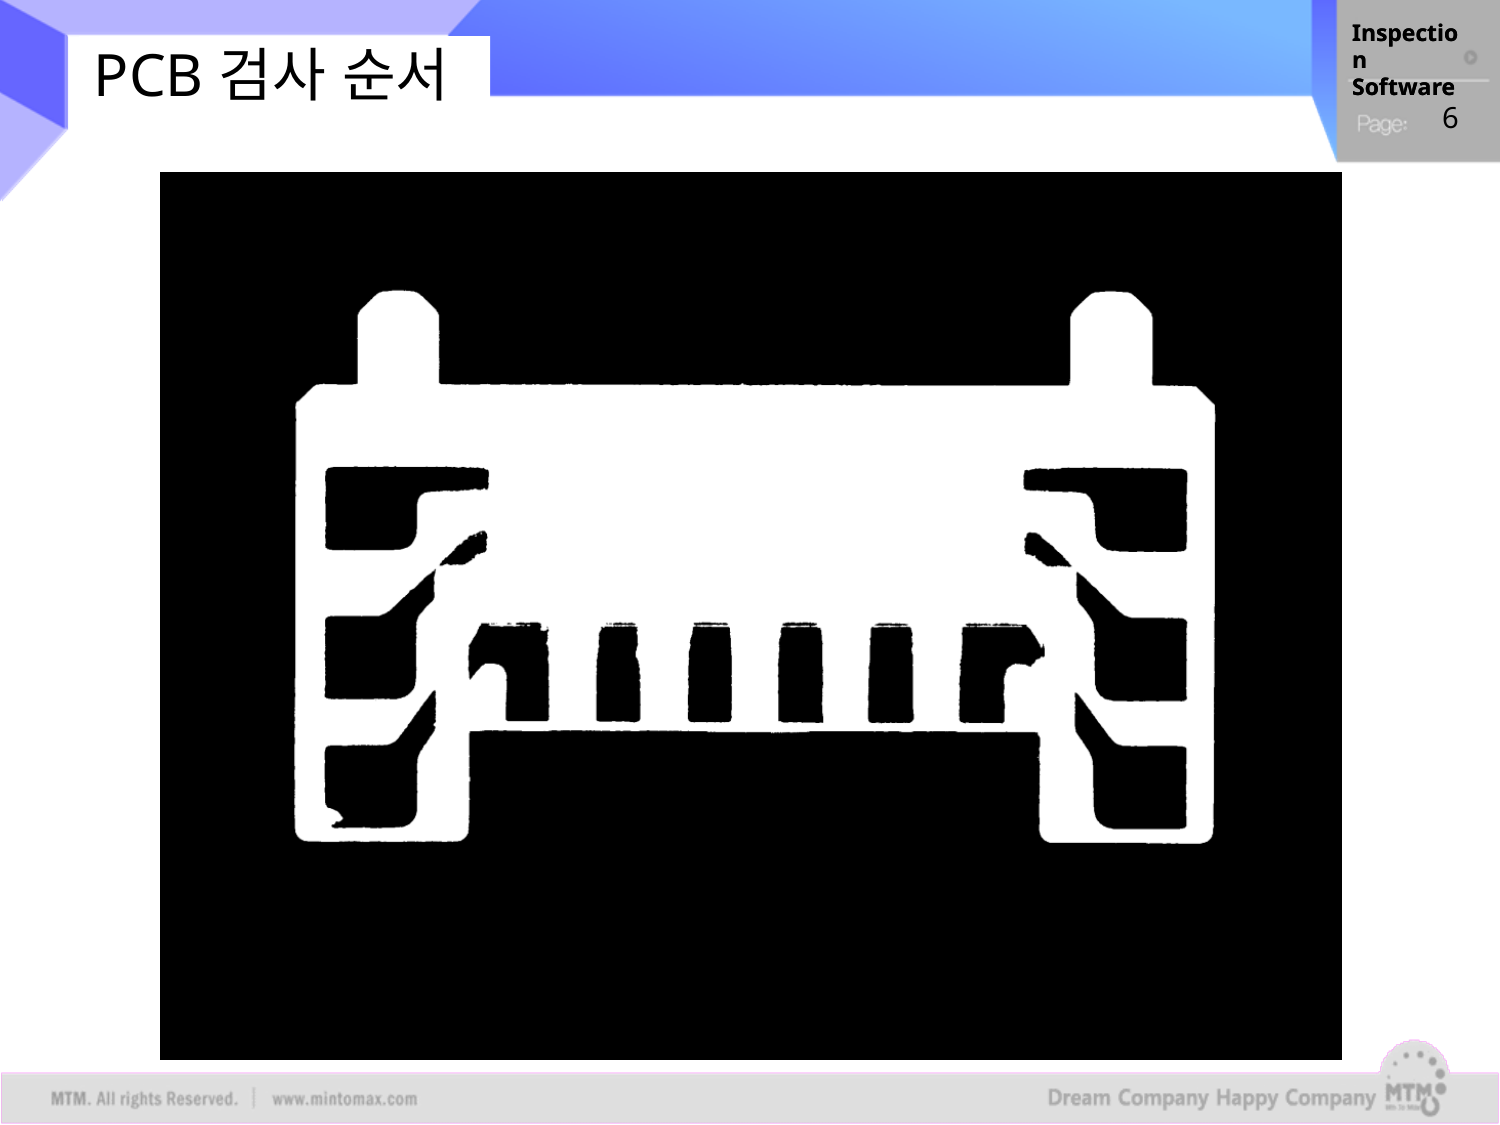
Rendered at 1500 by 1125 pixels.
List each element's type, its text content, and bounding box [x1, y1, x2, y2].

picture [0, 0, 1500, 1125]
text_box PCB 검사 순서 [78, 36, 491, 110]
